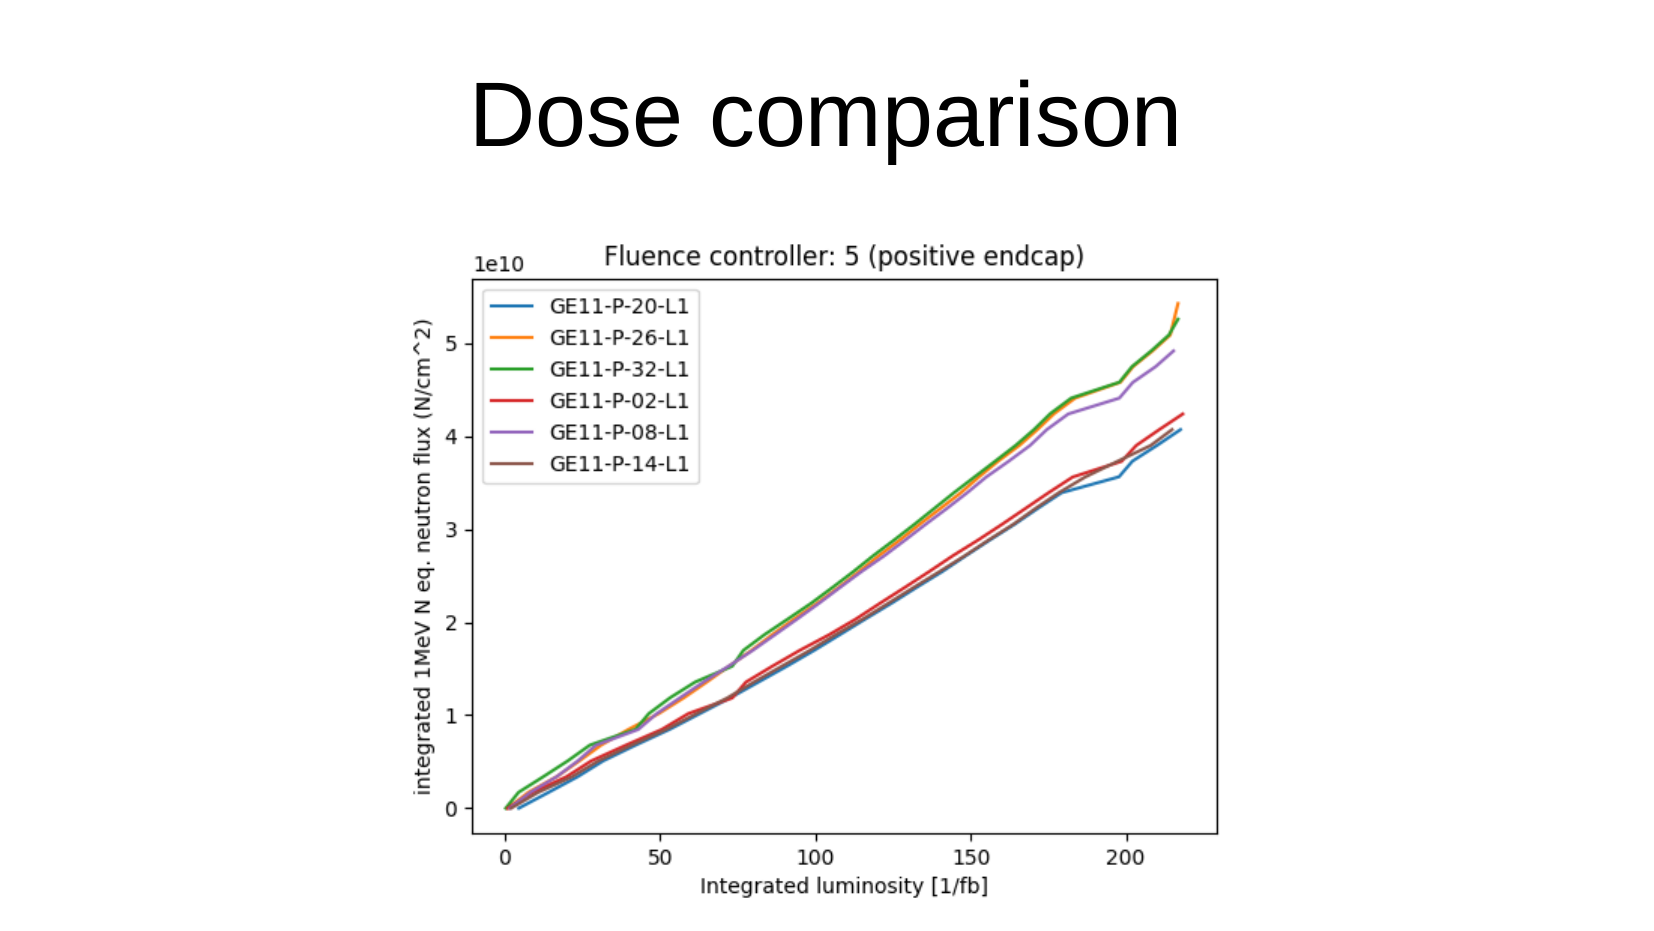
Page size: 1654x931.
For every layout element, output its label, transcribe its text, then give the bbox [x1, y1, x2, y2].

title Dose comparison [82, 37, 1571, 193]
picture [352, 192, 1313, 913]
